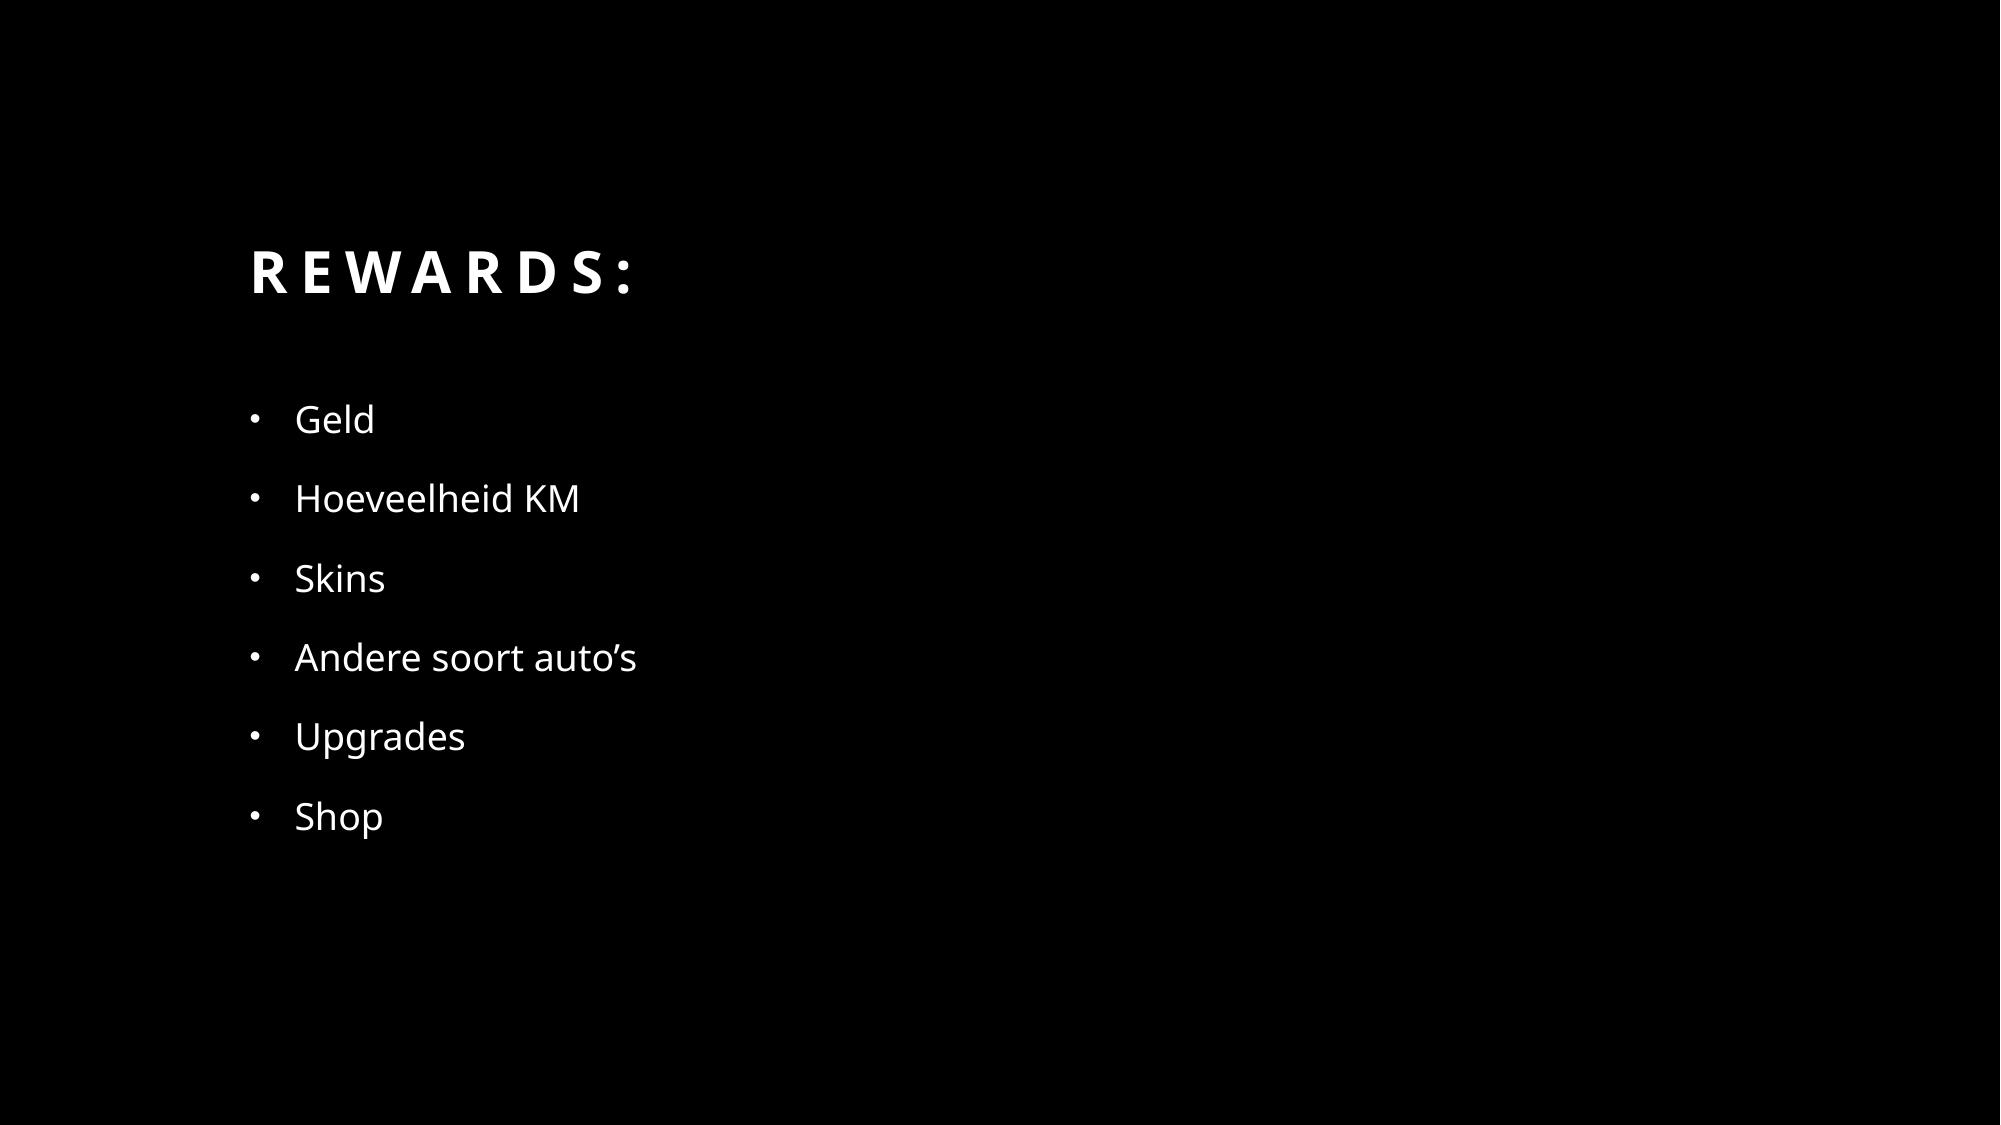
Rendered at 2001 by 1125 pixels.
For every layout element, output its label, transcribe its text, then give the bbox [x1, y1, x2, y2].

title Rewards: [234, 171, 1750, 313]
list Geld Hoeveelheid KM Skins Andere soort auto’s Upgrades Shop [234, 375, 1750, 1000]
